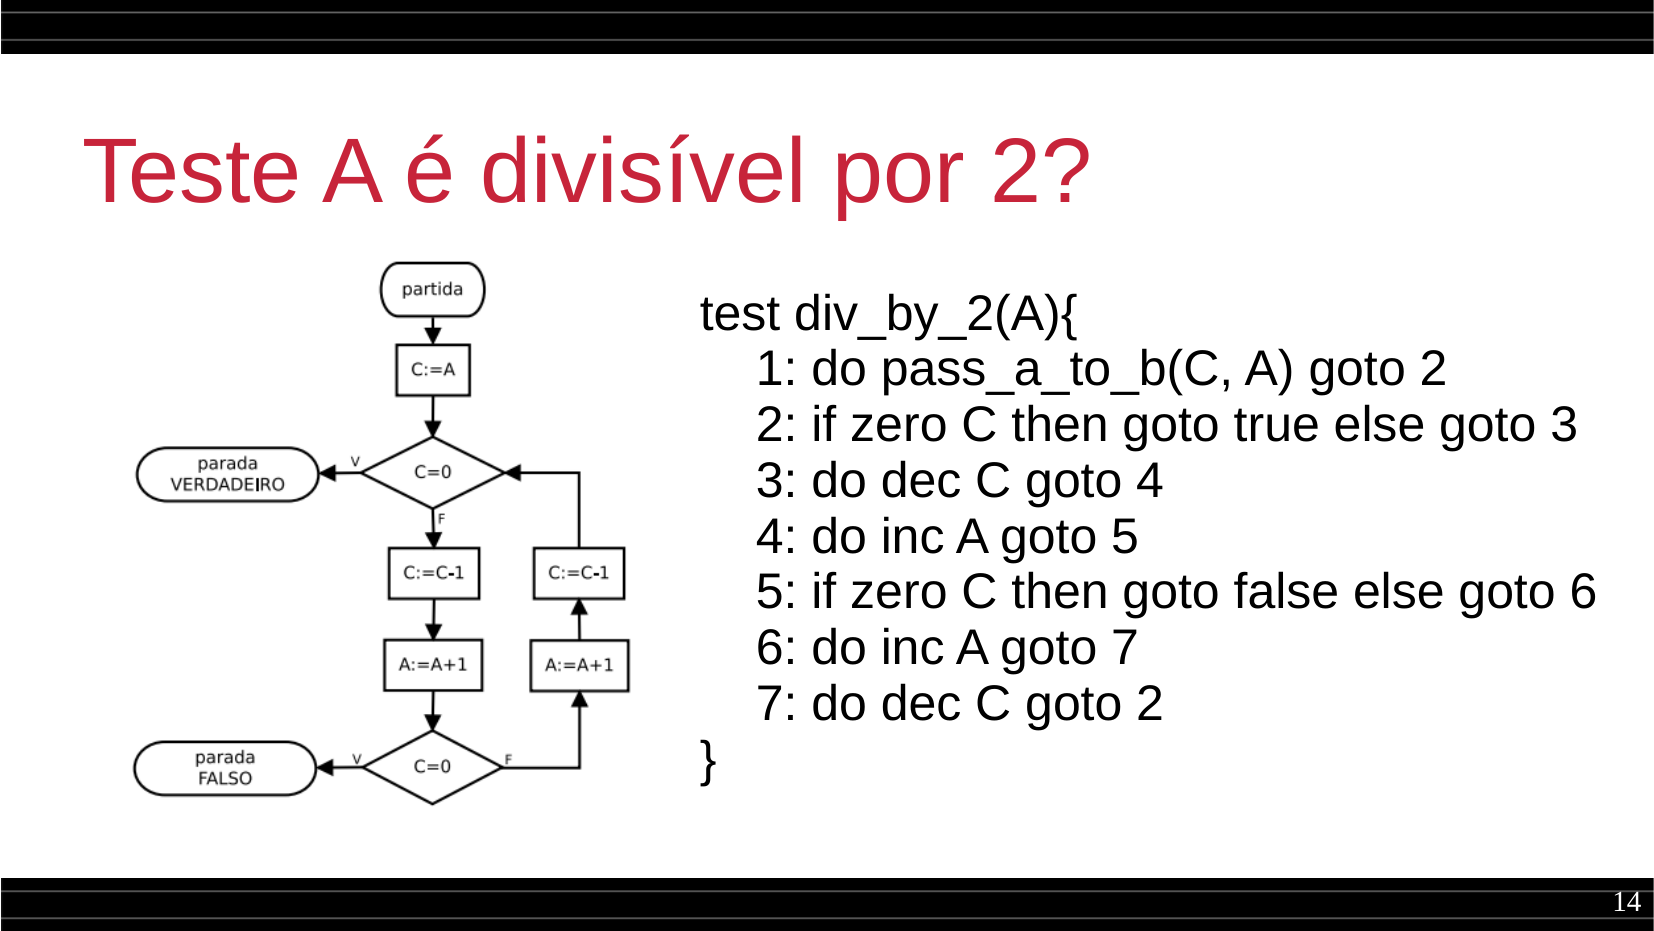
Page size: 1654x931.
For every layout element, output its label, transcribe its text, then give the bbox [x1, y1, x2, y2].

picture [1, 878, 1654, 931]
picture [106, 248, 647, 827]
text_box test div_by_2(A){ 1: do pass_a_to_b(C, A) goto 2 2: if zero C then goto true else goto 3 3: do dec C goto 4 4: do inc A goto 5 5: if zero C then goto false else goto 6 6: do inc A goto 7 7: do dec C goto 2 } [685, 277, 1654, 879]
title Teste A é divisível por 2? [82, 92, 1571, 249]
picture [1, 0, 1654, 54]
